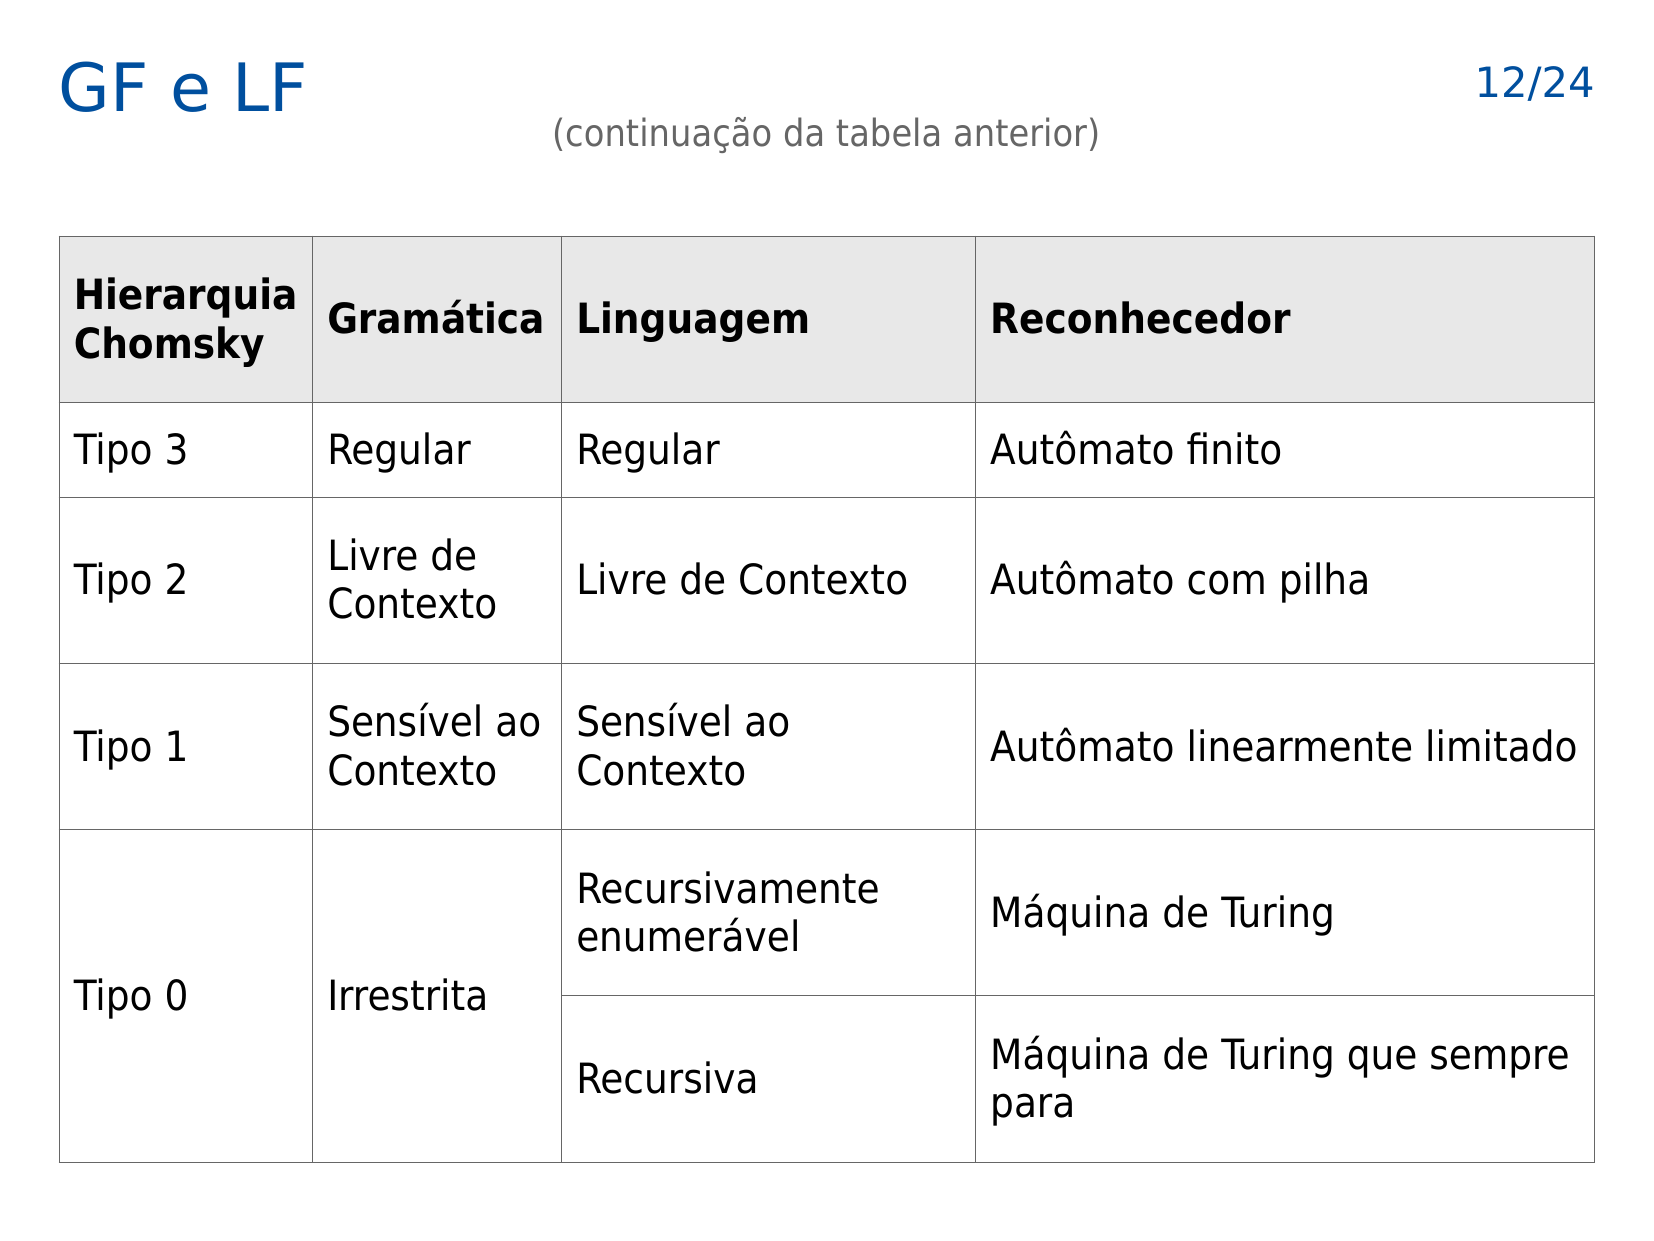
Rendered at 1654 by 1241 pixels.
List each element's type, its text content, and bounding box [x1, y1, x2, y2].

table_header Gramática [313, 237, 561, 402]
table_cell Regular [313, 403, 561, 497]
table_cell Sensível ao Contexto [562, 664, 975, 829]
table_cell Tipo 0 [60, 830, 312, 1162]
table_cell Tipo 2 [60, 498, 312, 663]
table_cell Recursiva [562, 996, 975, 1162]
table_header Hierarquia Chomsky [60, 237, 312, 402]
table_cell Sensível ao Contexto [313, 664, 561, 829]
table_cell Irrestrita [313, 830, 561, 1162]
table_cell Recursivamente enumerável [562, 830, 975, 995]
table_cell Autômato finito [976, 403, 1594, 497]
table_header Reconhecedor [976, 237, 1594, 402]
table_cell Autômato linearmente limitado [976, 664, 1594, 829]
table_header Linguagem [562, 237, 975, 402]
table_cell Regular [562, 403, 975, 497]
table_cell Autômato com pilha [976, 498, 1594, 663]
table_cell Livre de Contexto [562, 498, 975, 663]
table_cell Máquina de Turing [976, 830, 1594, 995]
table_cell Máquina de Turing que sempre para [976, 996, 1594, 1162]
table_cell Livre de Contexto [313, 498, 561, 663]
table_cell Tipo 3 [60, 403, 312, 497]
title GF e LF [59, 29, 1625, 148]
table_cell Tipo 1 [60, 664, 312, 829]
text_box (continuação da tabela anterior) [537, 104, 1116, 163]
